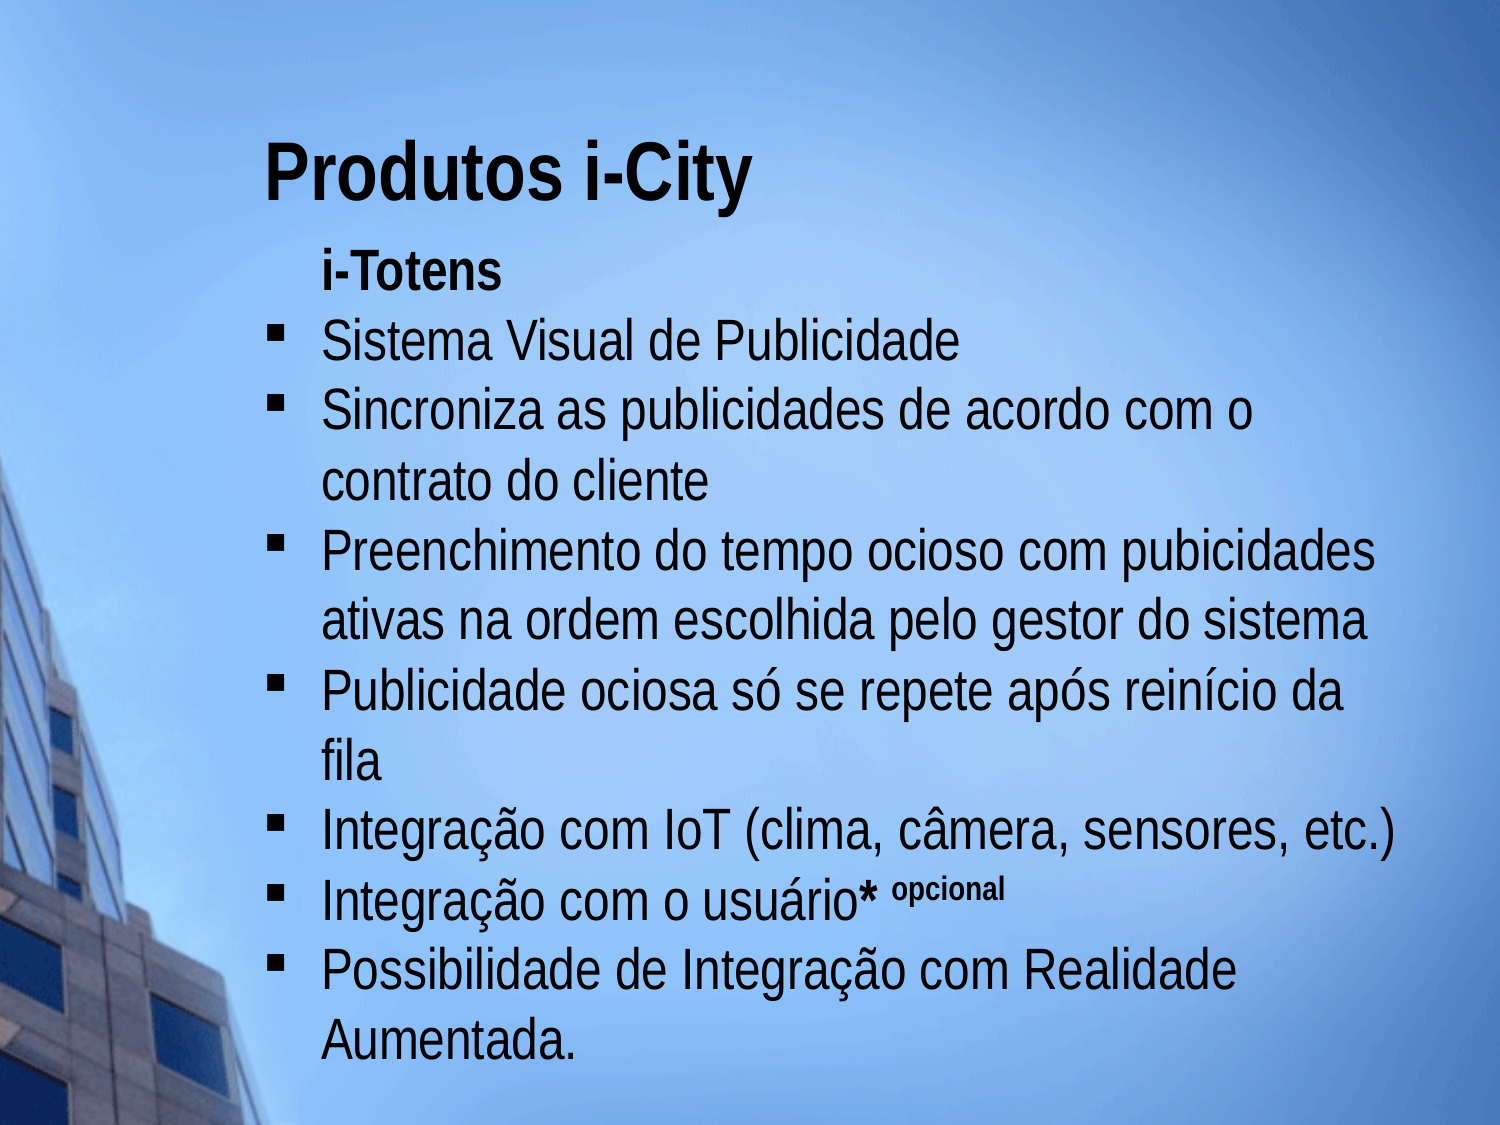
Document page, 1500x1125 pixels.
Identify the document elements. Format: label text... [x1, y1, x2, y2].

text_box i-Totens Sistema Visual de Publicidade Sincroniza as publicidades de acordo com o contrato do cliente Preenchimento do tempo ocioso com pubicidades ativas na ordem escolhida pelo gestor do sistema Publicidade ociosa só se repete após reinício da fila Integração com IoT (clima, câmera, sensores, etc.) Integração com o usuário* opcional Possibilidade de Integração com Realidade Aumentada. [249, 224, 1413, 1094]
picture [0, 0, 1500, 1125]
text_box Produtos i-City [249, 112, 1413, 224]
